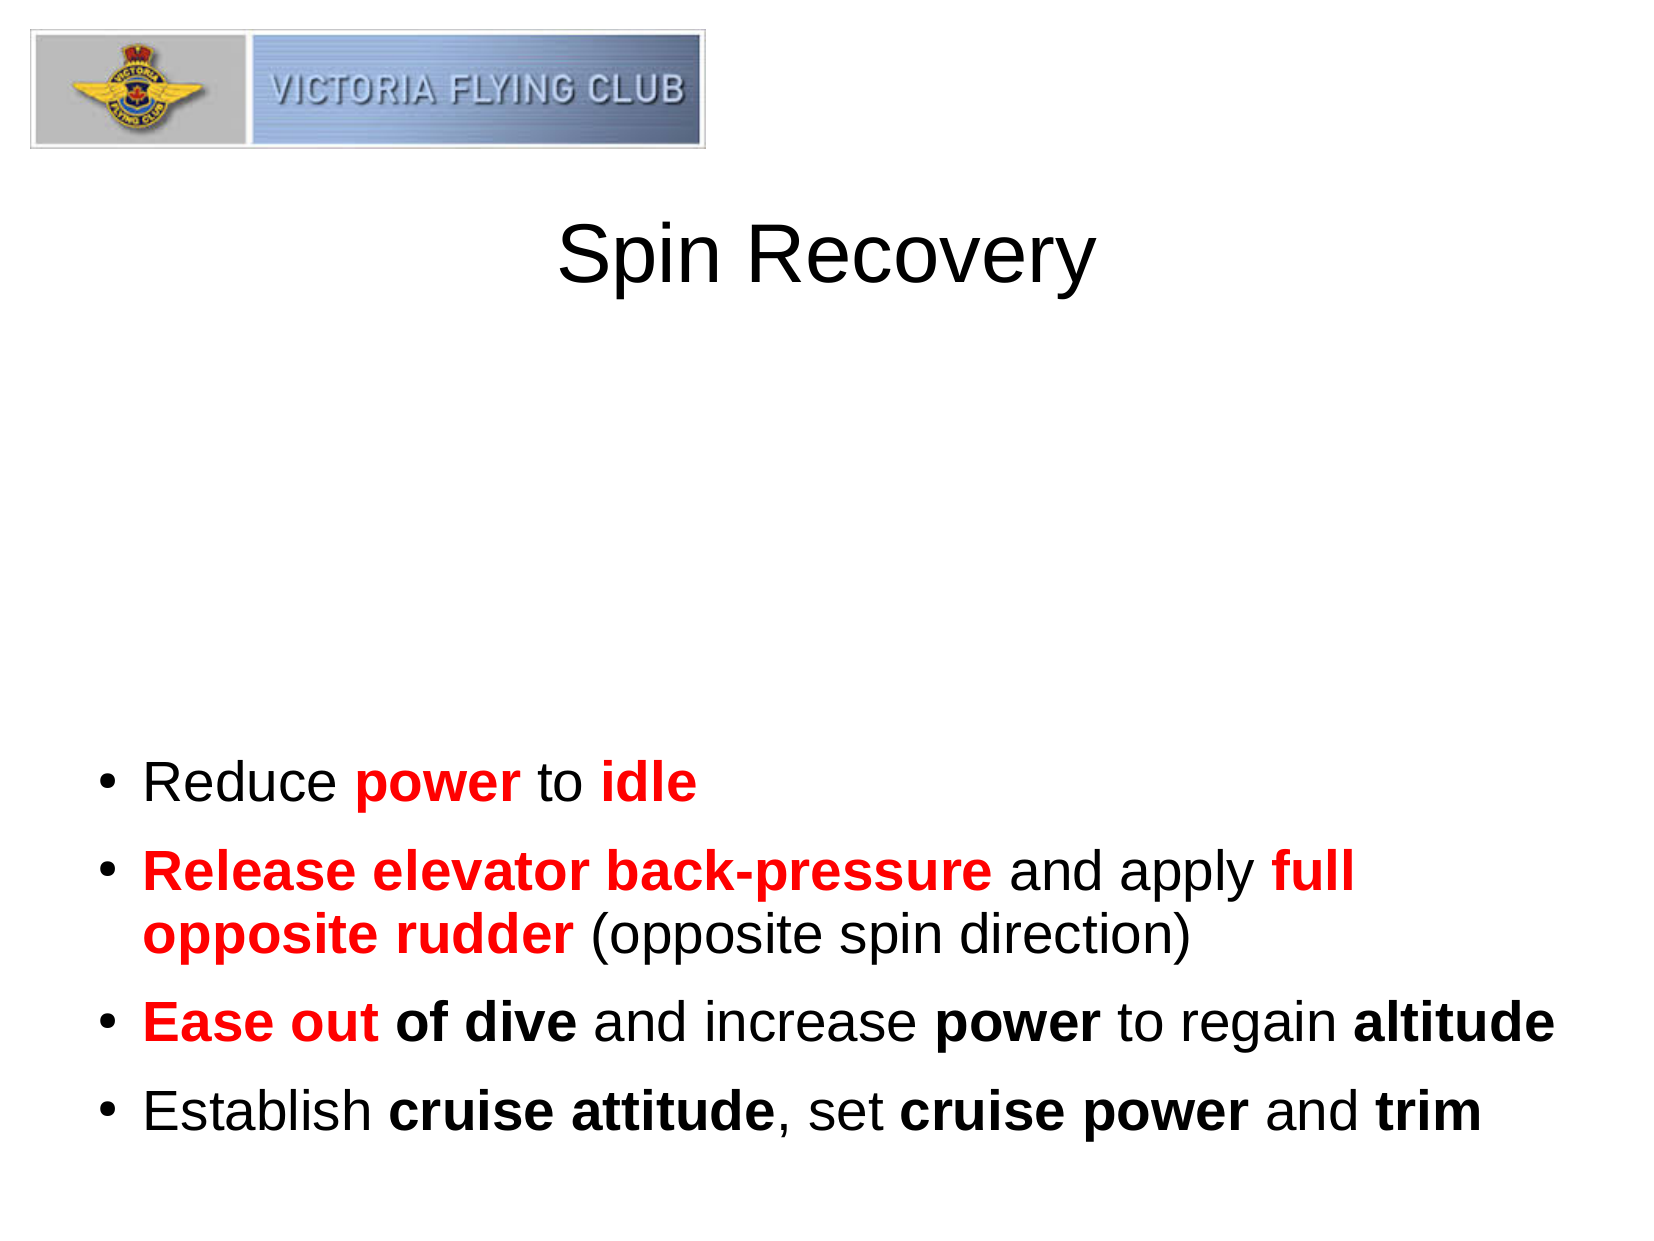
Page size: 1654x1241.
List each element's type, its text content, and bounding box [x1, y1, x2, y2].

title Spin Recovery [82, 150, 1571, 358]
picture [30, 29, 706, 149]
list Reduce power to idle Release elevator back-pressure and apply full opposite rudder (opposite spin direction) Ease out of dive and increase power to regain altitude Establish cruise attitude, set cruise power and trim [82, 750, 1571, 1201]
